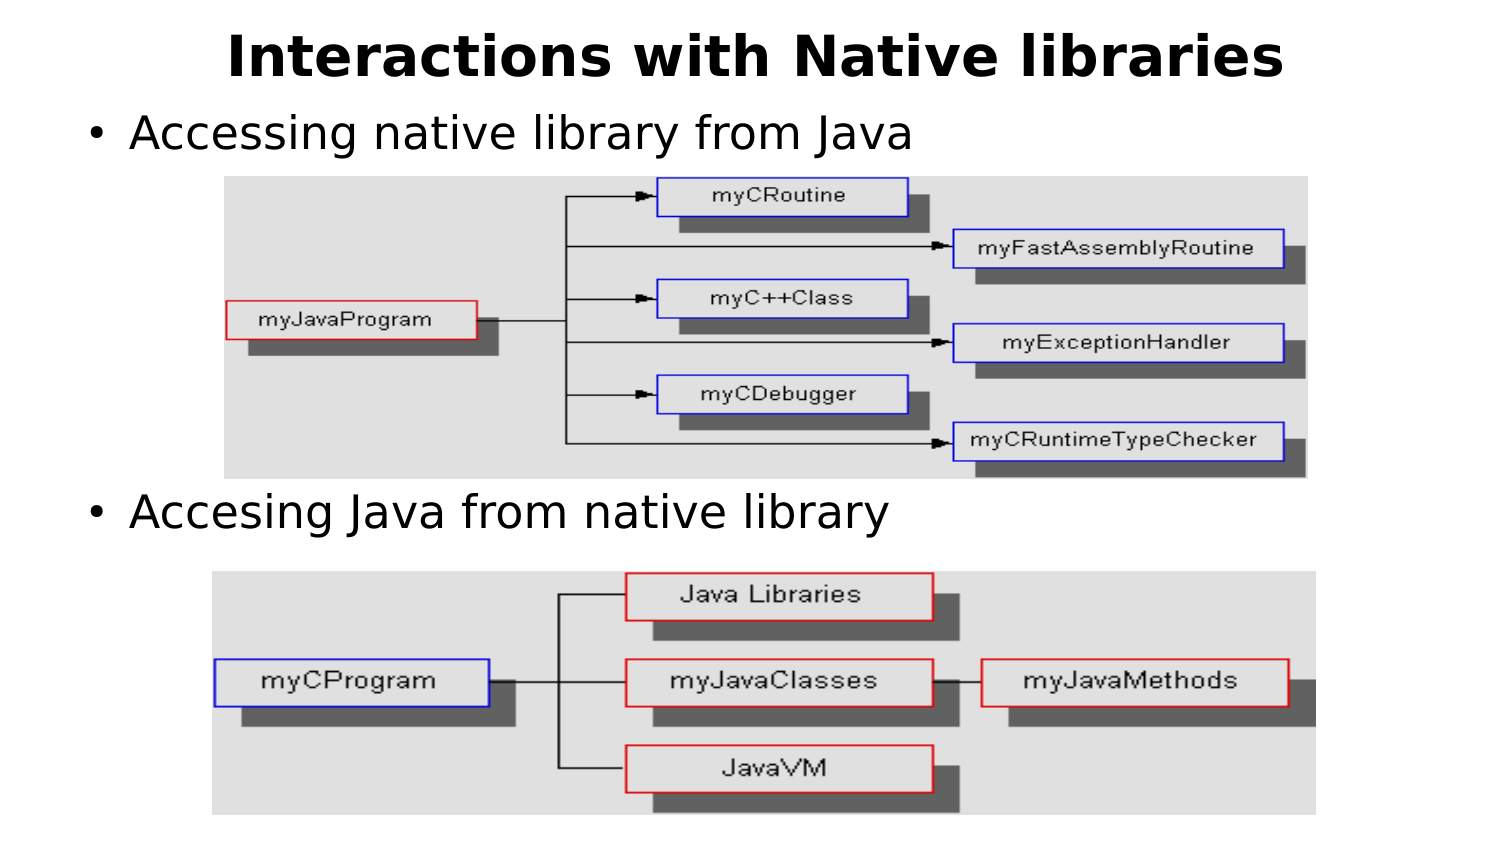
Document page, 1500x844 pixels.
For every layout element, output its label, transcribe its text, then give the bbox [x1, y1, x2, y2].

picture [212, 571, 1316, 815]
list Accessing native library from Java Accesing Java from native library [75, 106, 1425, 541]
title Interactions with Native libraries [47, 17, 1465, 98]
